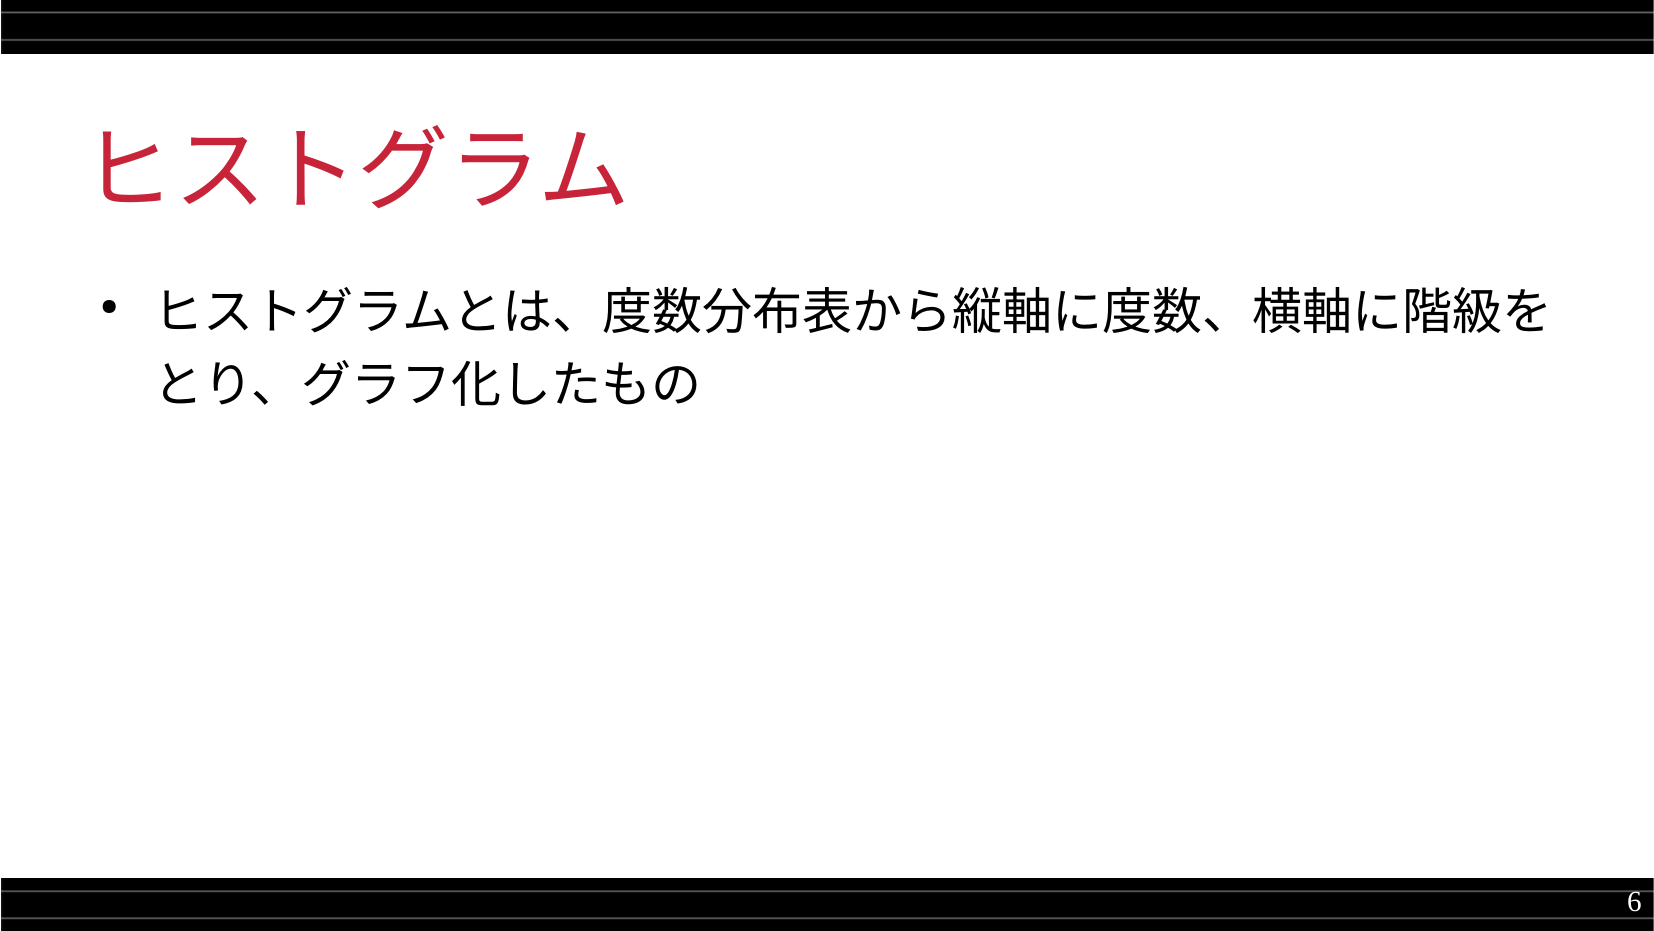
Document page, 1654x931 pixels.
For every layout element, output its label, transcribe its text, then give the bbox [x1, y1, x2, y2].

list ヒストグラムとは、度数分布表から縦軸に度数、横軸に階級をとり、グラフ化したもの [82, 271, 1571, 851]
picture [1, 878, 1654, 931]
picture [1, 0, 1654, 54]
title ヒストグラム [82, 92, 1571, 249]
